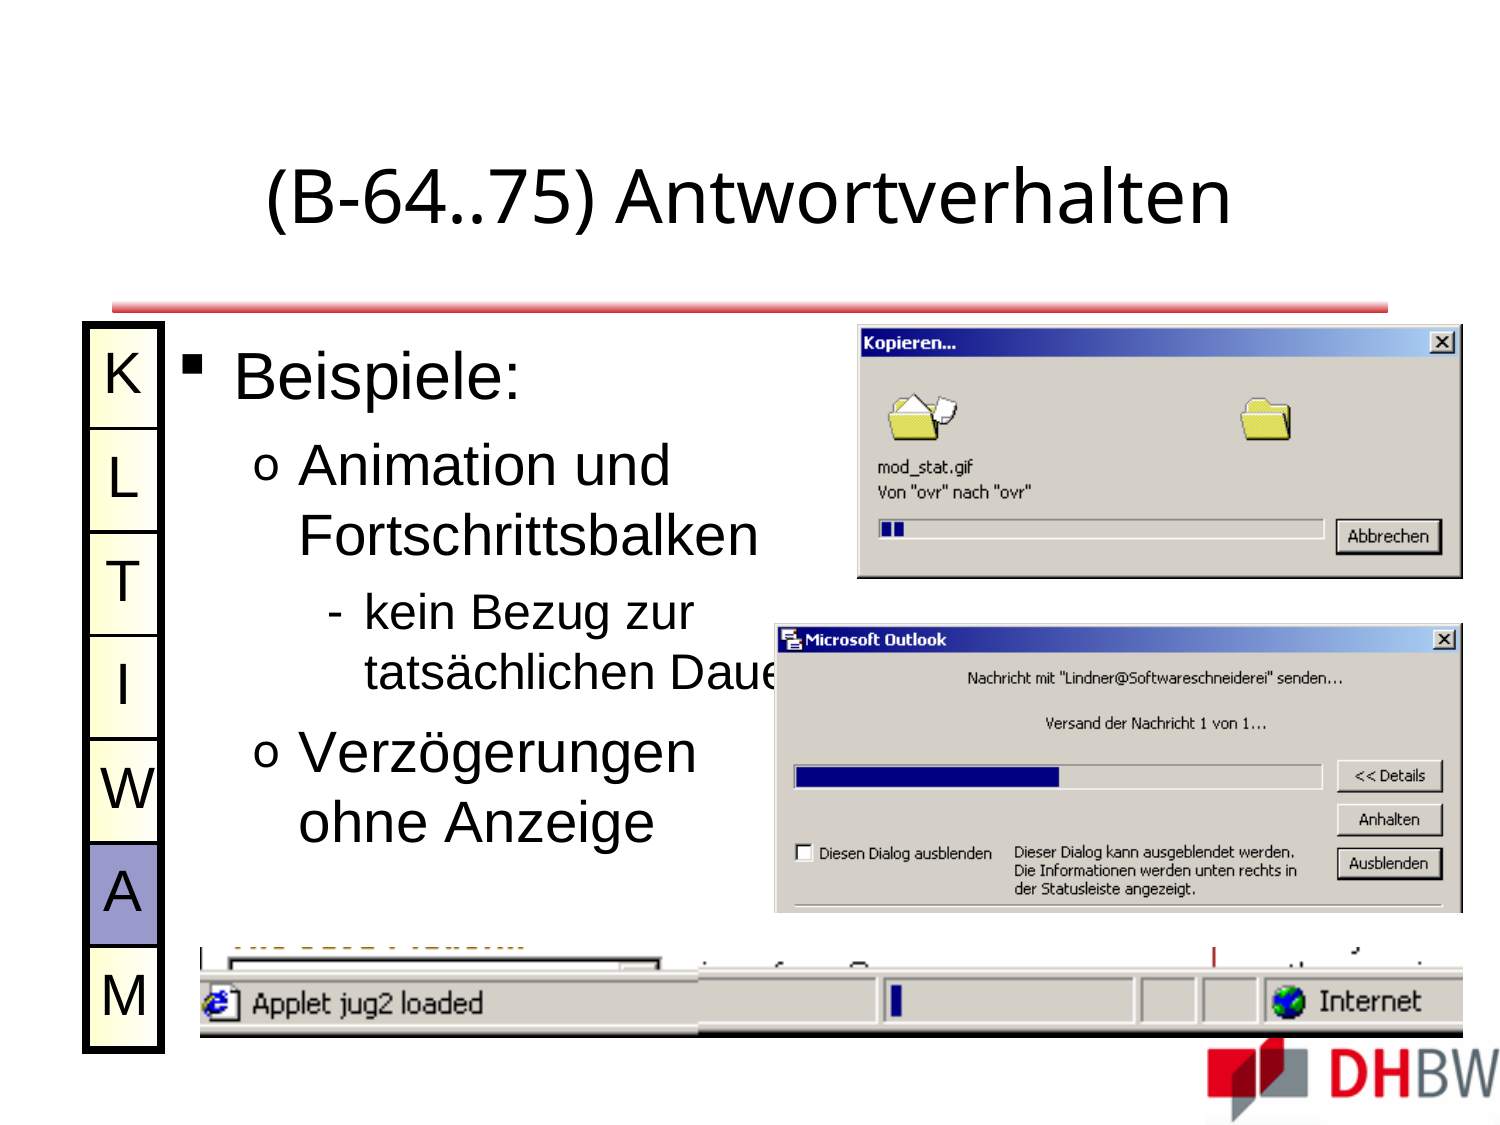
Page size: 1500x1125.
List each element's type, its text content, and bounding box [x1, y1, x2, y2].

table_cell I [90, 637, 157, 737]
table_cell M [90, 948, 157, 1046]
table_header K [90, 329, 157, 427]
picture [1206, 1021, 1500, 1125]
title (B-64..75) Antwortverhalten [112, 99, 1388, 288]
picture [857, 324, 1463, 579]
table_cell L [90, 430, 157, 530]
chart [774, 623, 1463, 913]
chart [200, 947, 1463, 1038]
list Beispiele: Animation und Fortschrittsbalken kein Bezug zur tatsächlichen Dauer Verzögerungen ohne Anzeige [165, 324, 826, 926]
table_cell T [90, 534, 157, 634]
table_cell W [90, 741, 157, 841]
table_cell A [90, 845, 157, 944]
